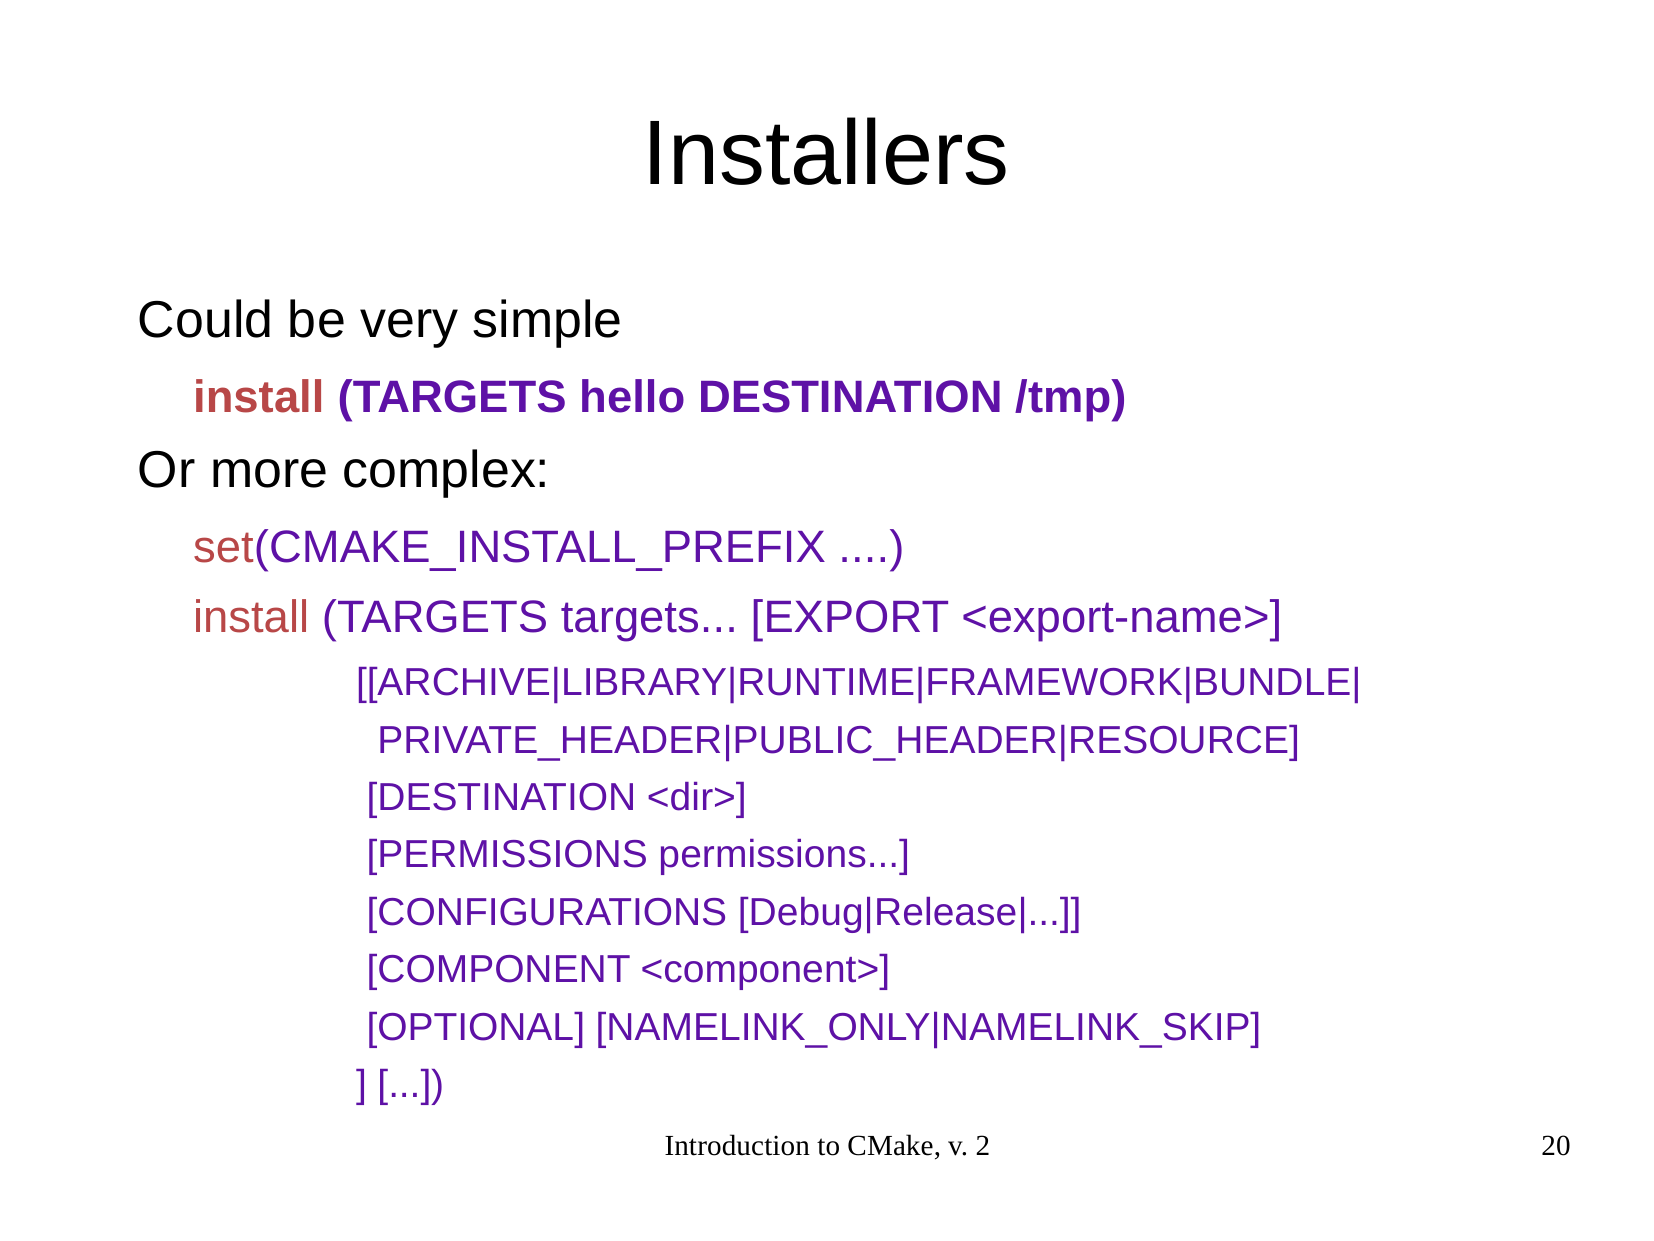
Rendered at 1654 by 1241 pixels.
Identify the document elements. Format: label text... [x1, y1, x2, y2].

list Could be very simple install (TARGETS hello DESTINATION /tmp) Or more complex: set(CMAKE_INSTALL_PREFIX ....) install (TARGETS targets... [EXPORT <export-name>] [[ARCHIVE|LIBRARY|RUNTIME|FRAMEWORK|BUNDLE| PRIVATE_HEADER|PUBLIC_HEADER|RESOURCE] [DESTINATION <dir>] [PERMISSIONS permissions...] [CONFIGURATIONS [Debug|Release|...]] [COMPONENT <component>] [OPTIONAL] [NAMELINK_ONLY|NAMELINK_SKIP] ] [...]) [82, 290, 1571, 1109]
title Installers [82, 49, 1571, 257]
